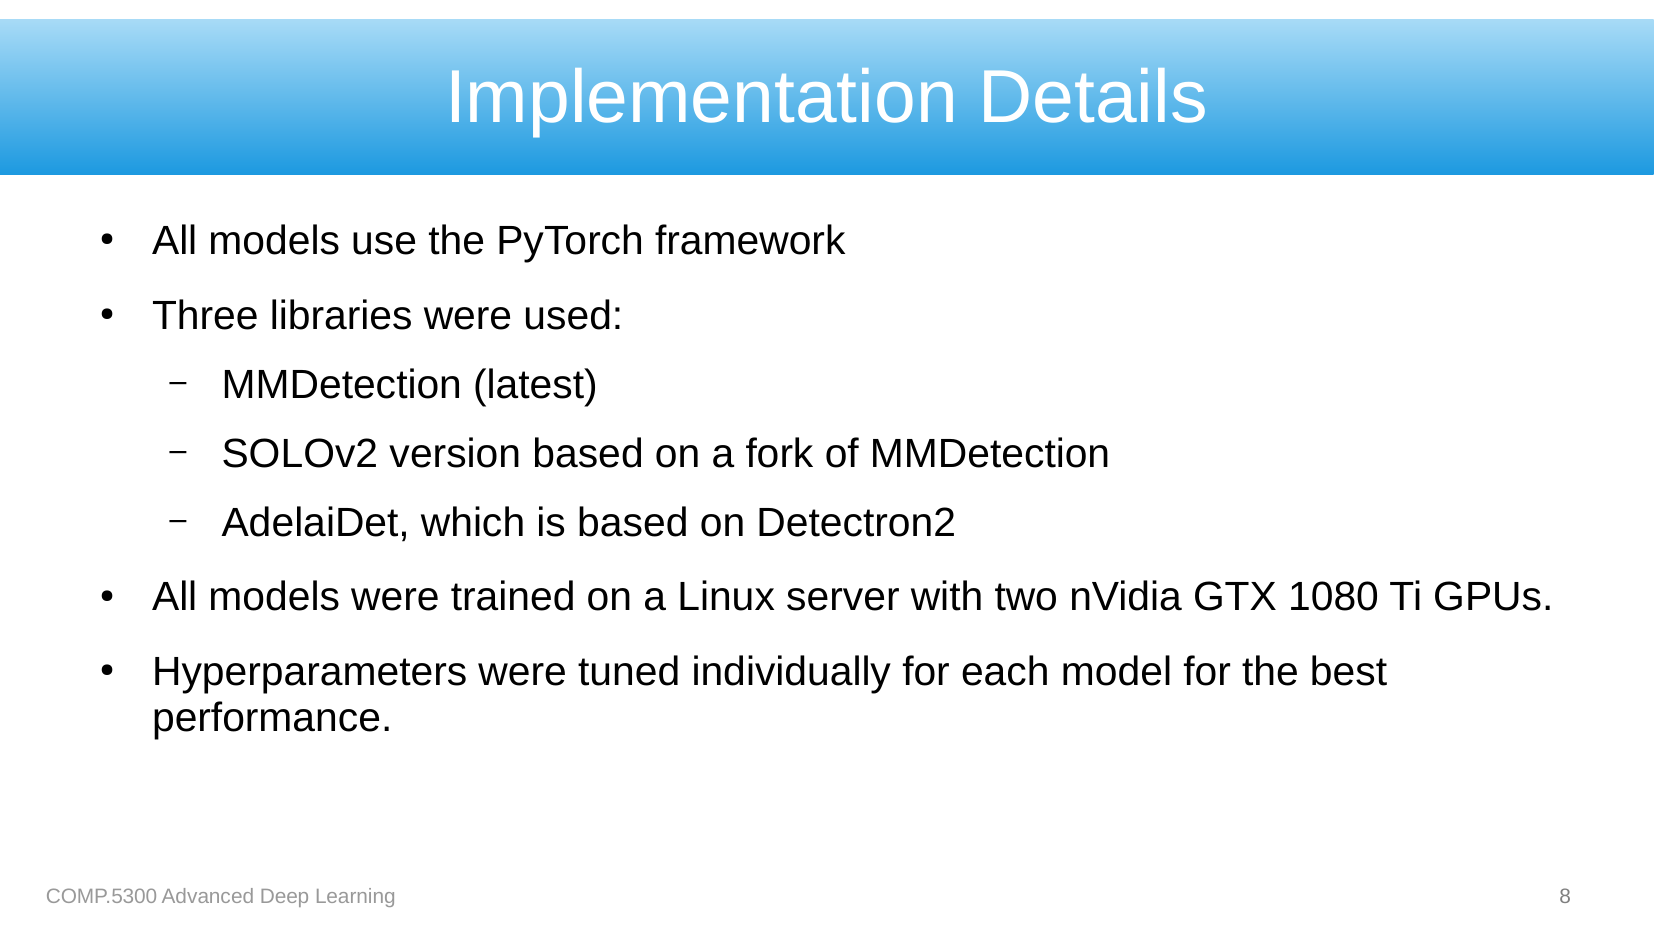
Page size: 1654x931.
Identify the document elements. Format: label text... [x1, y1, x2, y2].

title Implementation Details [0, 19, 1654, 175]
list All models use the PyTorch framework Three libraries were used: MMDetection (latest) SOLOv2 version based on a fork of MMDetection AdelaiDet, which is based on Detectron2 All models were trained on a Linux server with two nVidia GTX 1080 Ti GPUs. Hyperparameters were tuned individually for each model for the best performance. [82, 217, 1571, 758]
